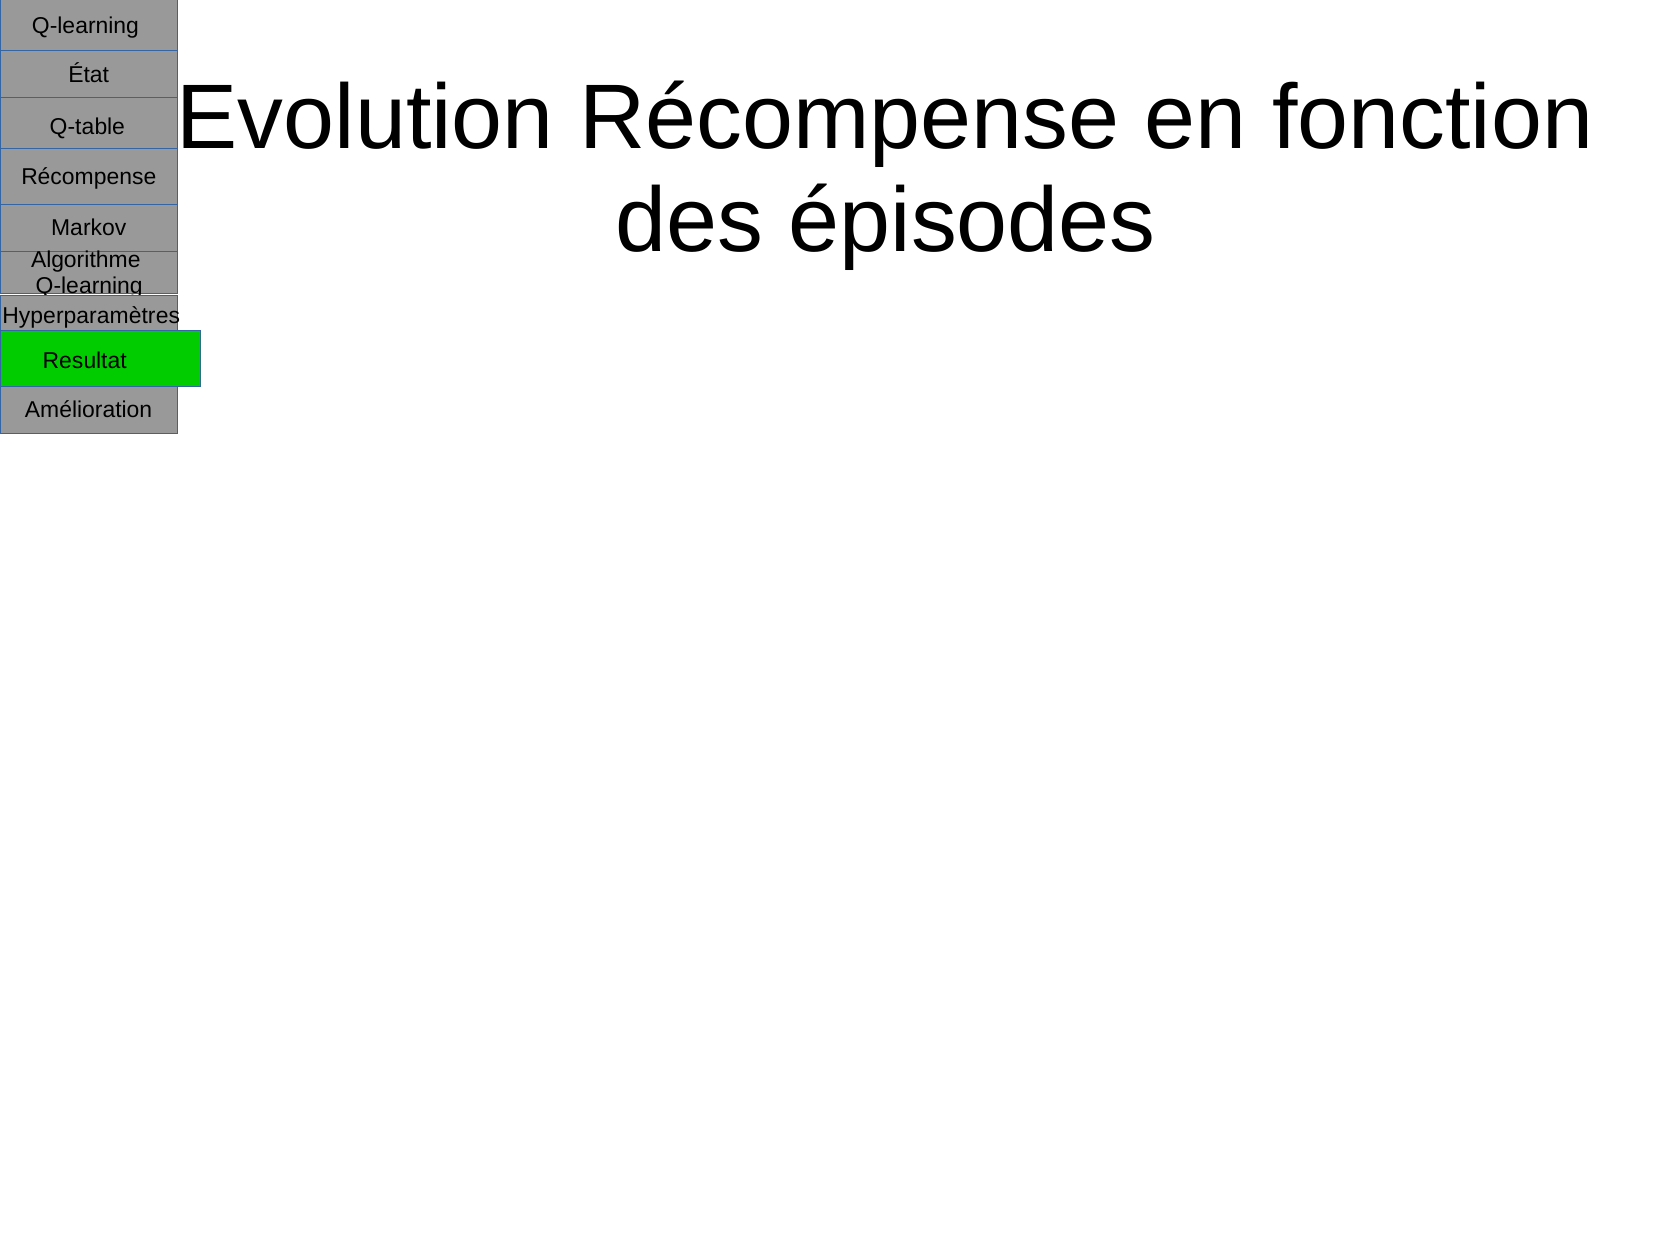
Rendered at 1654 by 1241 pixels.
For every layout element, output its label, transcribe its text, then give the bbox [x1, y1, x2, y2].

text_box Markov [0, 204, 178, 251]
text_box Algorithme Q-learning [0, 251, 178, 294]
text_box Hyperparamètres [0, 295, 201, 337]
text_box Resultat [27, 340, 142, 382]
text_box Amélioration [0, 386, 178, 434]
text_box Q-table [34, 106, 140, 148]
text_box [0, 97, 178, 149]
title Evolution Récompense en fonction des épisodes [178, 64, 1630, 272]
text_box État [0, 50, 178, 97]
text_box Q-learning [0, 0, 178, 50]
text_box Récompense [0, 149, 178, 204]
text_box [0, 337, 201, 387]
